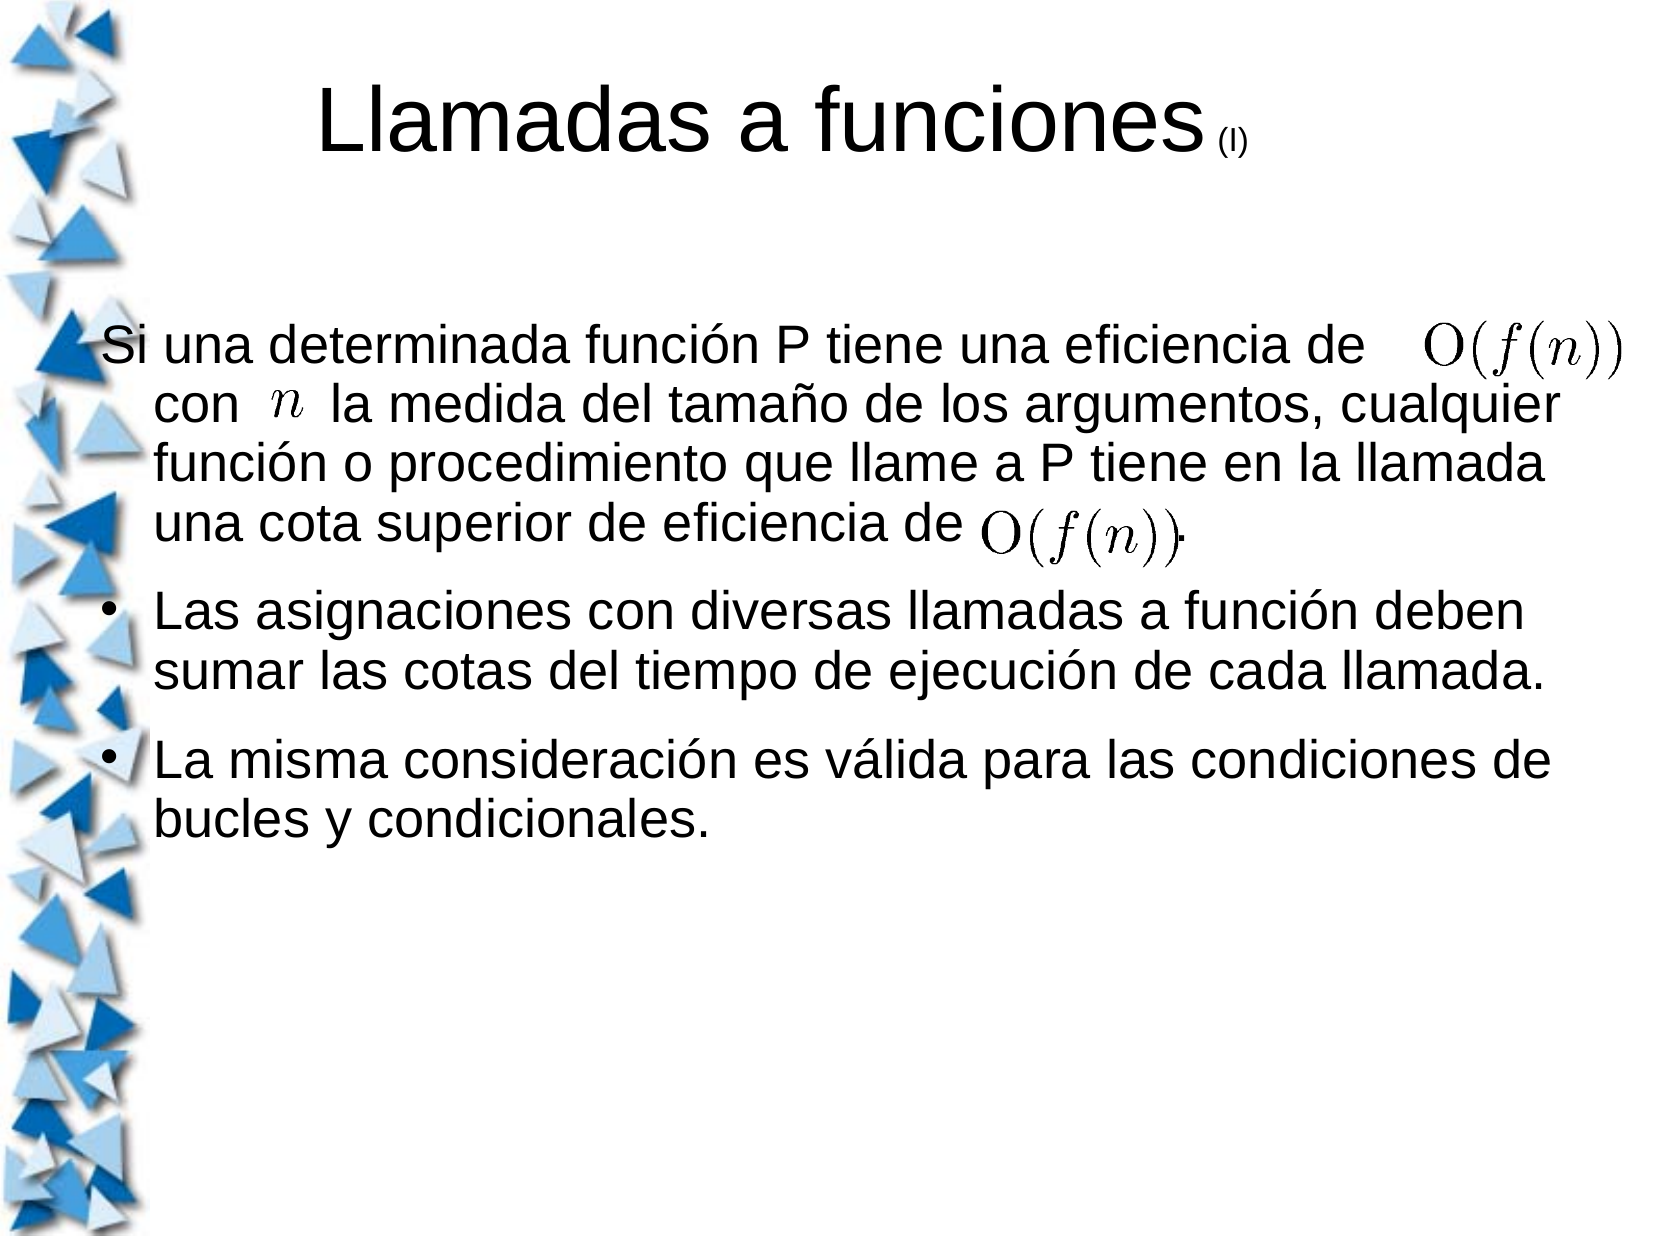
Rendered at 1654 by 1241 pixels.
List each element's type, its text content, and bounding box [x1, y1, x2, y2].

list Si una determinada función P tiene una eficiencia de con la medida del tamaño de los argumentos, cualquier función o procedimiento que llame a P tiene en la llamada una cota superior de eficiencia de . Las asignaciones con diversas llamadas a función deben sumar las cotas del tiempo de ejecución de cada llamada. La misma consideración es válida para las condiciones de bucles y condicionales. [82, 314, 1571, 1004]
picture [0, 0, 150, 1236]
title Llamadas a funciones (I) [315, 56, 1571, 185]
picture [265, 383, 318, 425]
picture [1417, 313, 1633, 384]
picture [974, 501, 1190, 572]
